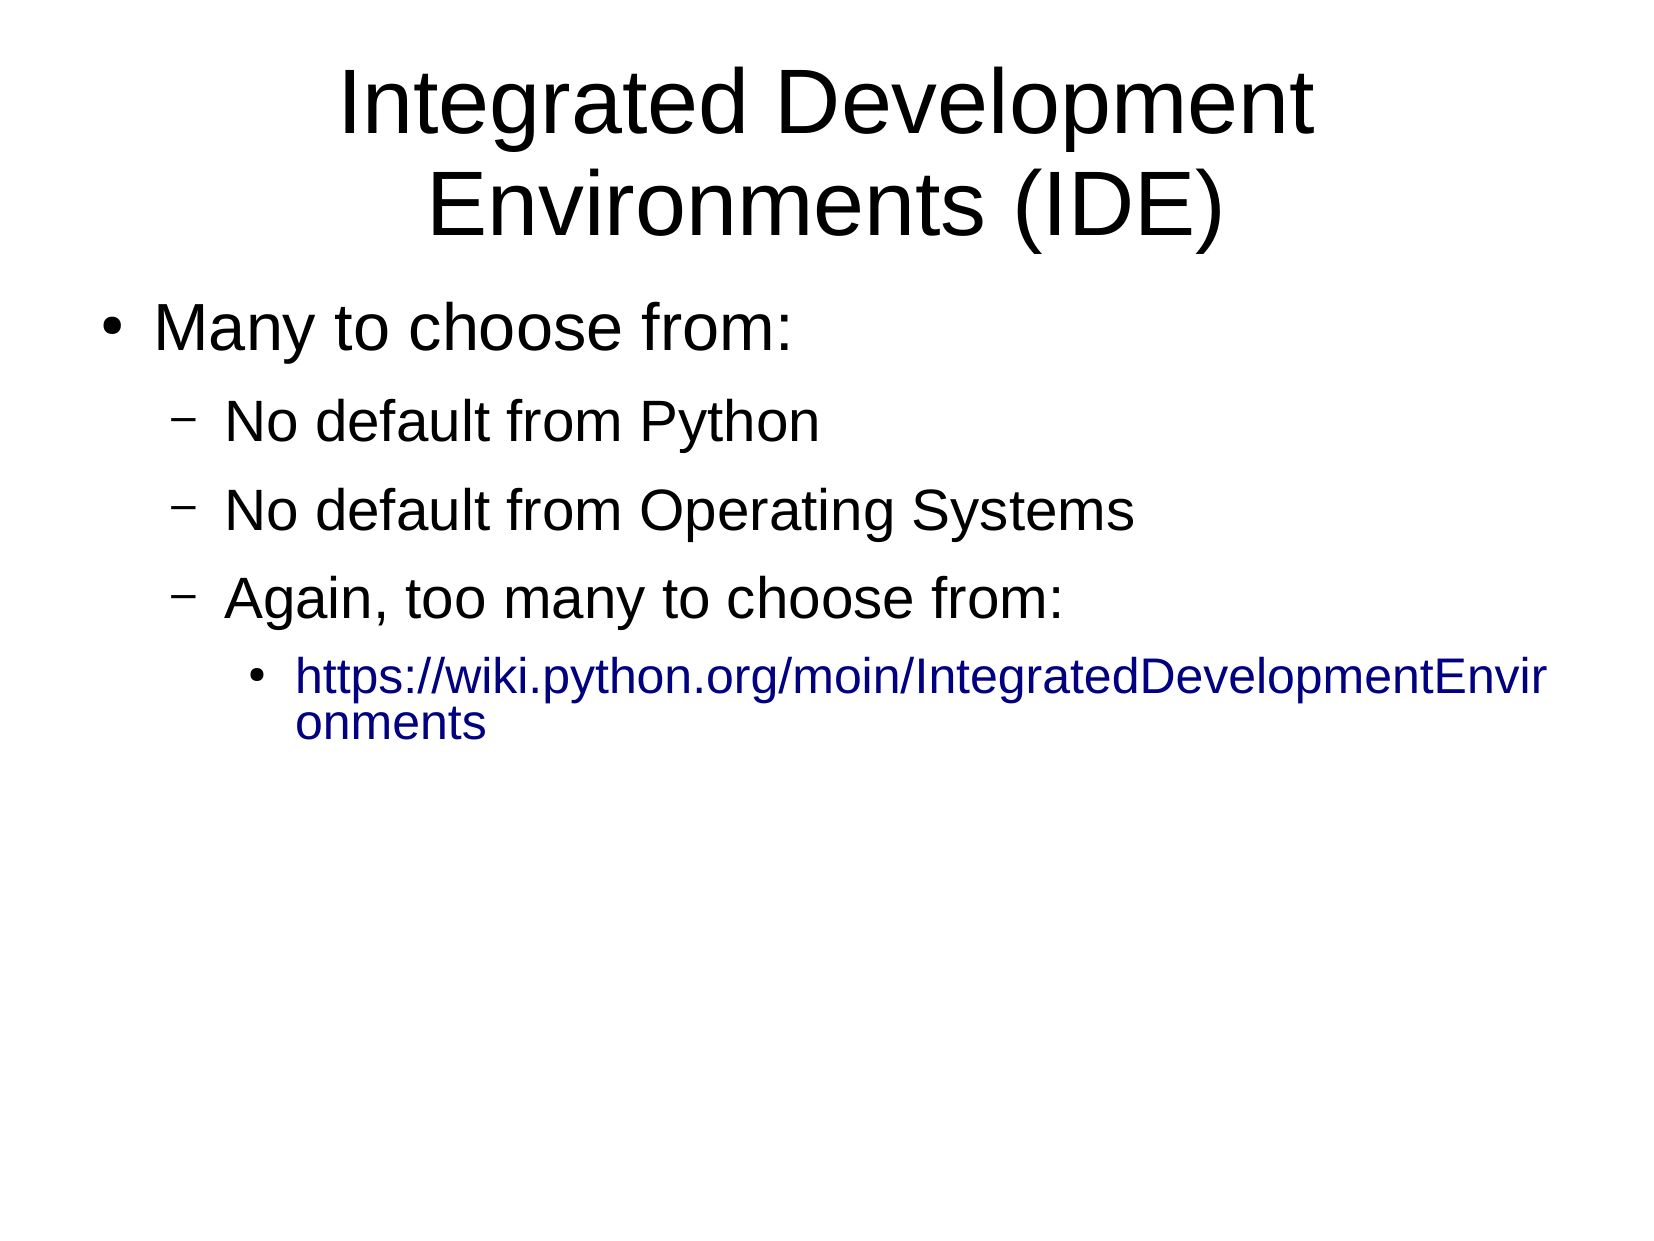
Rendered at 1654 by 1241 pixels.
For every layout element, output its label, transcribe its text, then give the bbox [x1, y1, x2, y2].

title Integrated Development Environments (IDE) [82, 49, 1571, 257]
list Many to choose from: No default from Python No default from Operating Systems Again, too many to choose from: https://wiki.python.org/moin/IntegratedDevelopmentEnvironments [82, 290, 1571, 1010]
